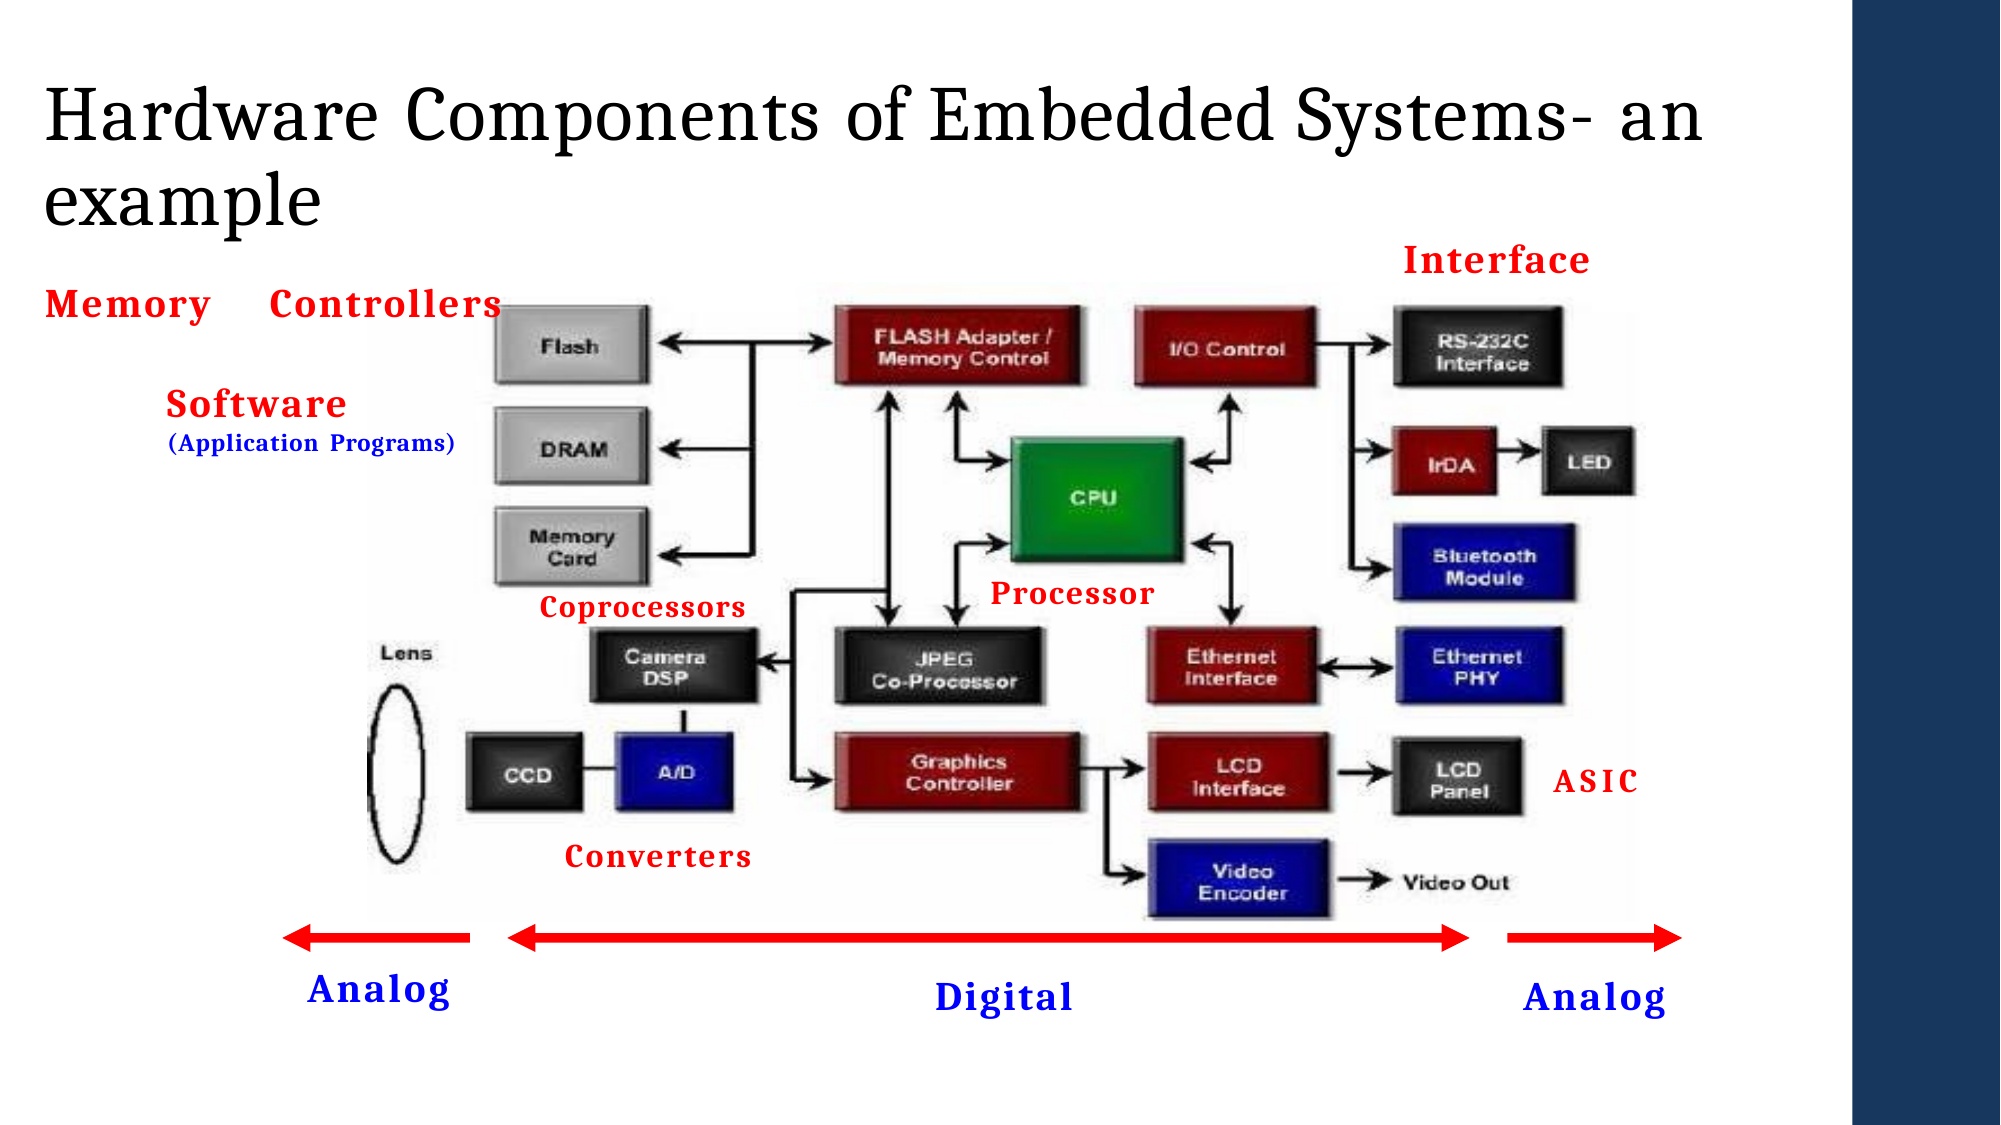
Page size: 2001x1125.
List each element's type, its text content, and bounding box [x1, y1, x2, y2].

text_box Converters [563, 831, 807, 874]
text_box [507, 923, 1470, 952]
picture [367, 327, 1646, 937]
text_box ASIC [1551, 756, 1665, 799]
text_box Software (Application Programs) [165, 374, 473, 457]
text_box Processor [988, 568, 1205, 611]
text_box Hardware Components of Embedded Systems- an example Memory Controllers [42, 58, 1824, 327]
text_box Interface [1401, 231, 1665, 282]
text_box [1507, 923, 1683, 952]
text_box [282, 923, 470, 952]
text_box Coprocessors [538, 584, 803, 624]
text_box Digital [933, 967, 1155, 1018]
text_box Analog [305, 959, 510, 1010]
text_box Analog [1521, 967, 1740, 1018]
